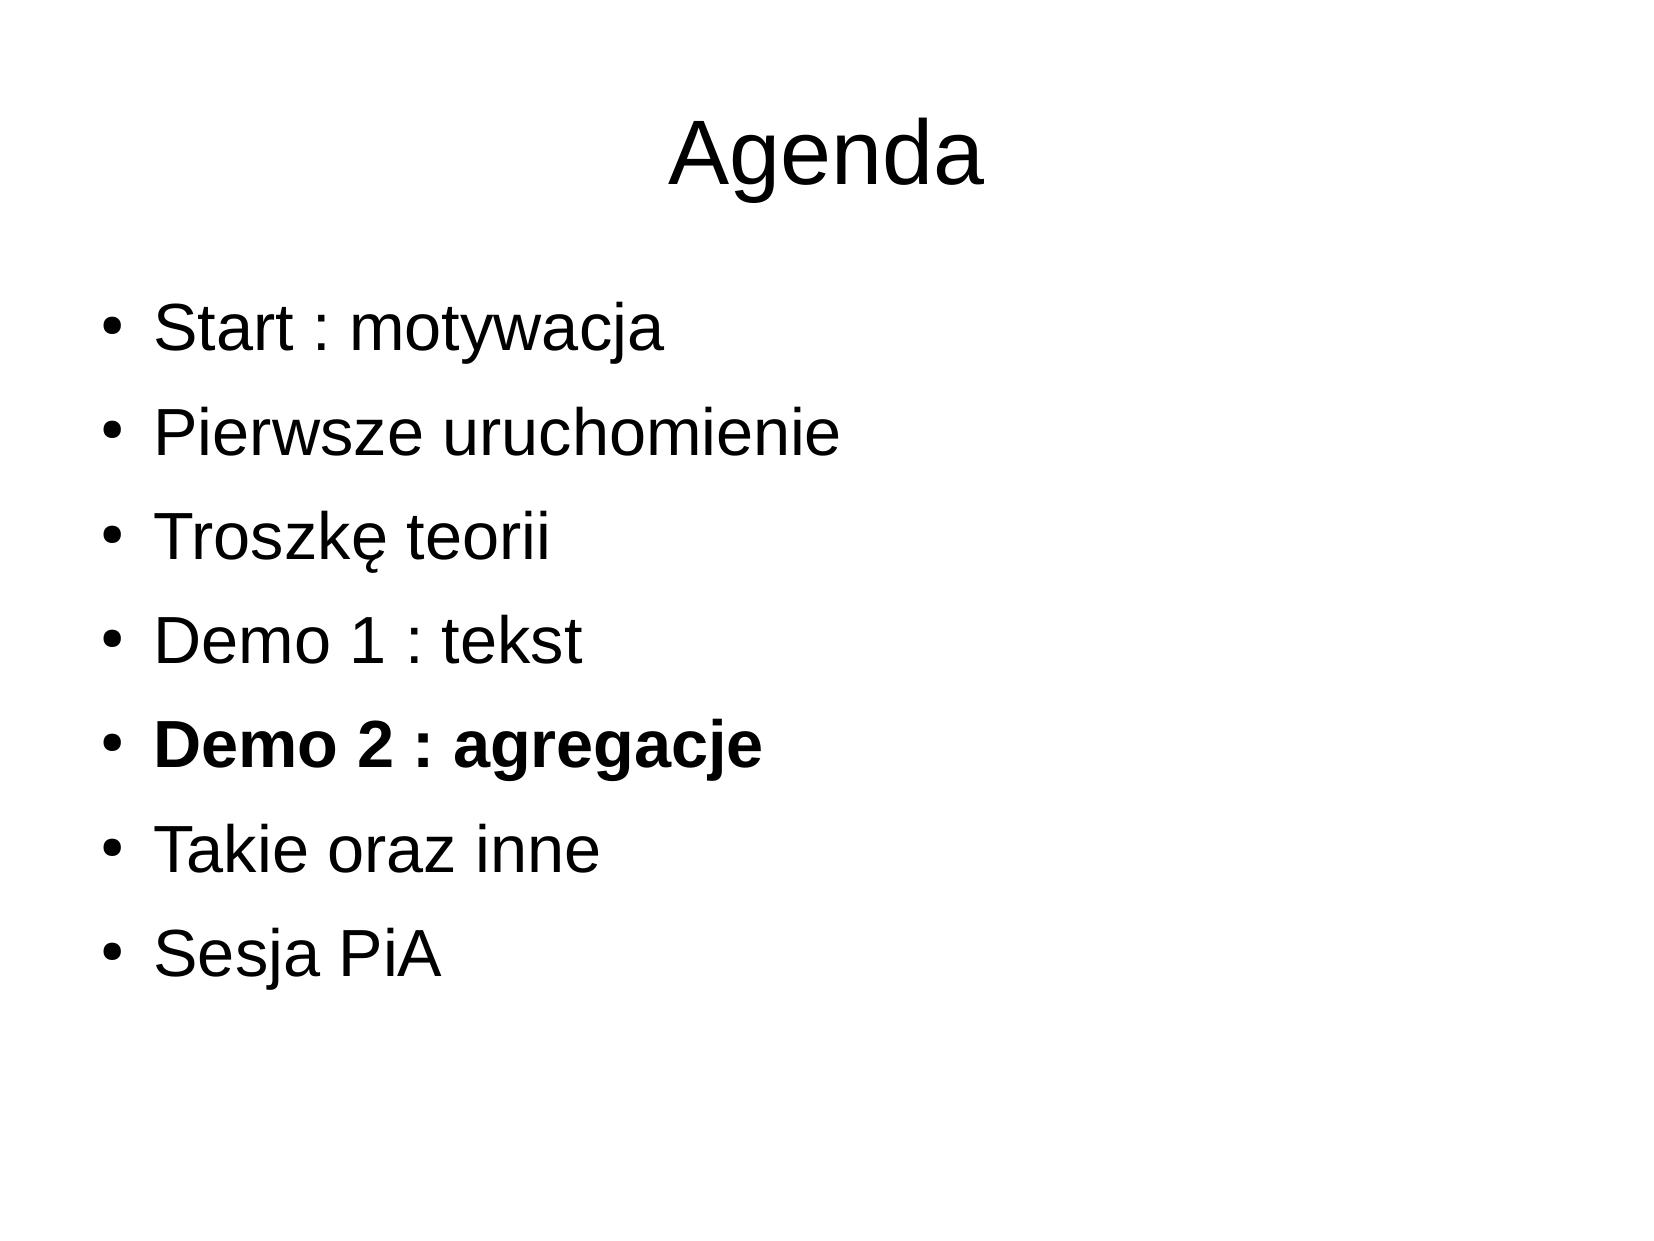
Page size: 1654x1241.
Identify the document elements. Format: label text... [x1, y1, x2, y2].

title Agenda [82, 49, 1571, 257]
list Start : motywacja Pierwsze uruchomienie Troszkę teorii Demo 1 : tekst Demo 2 : agregacje Takie oraz inne Sesja PiA [82, 290, 1571, 1010]
